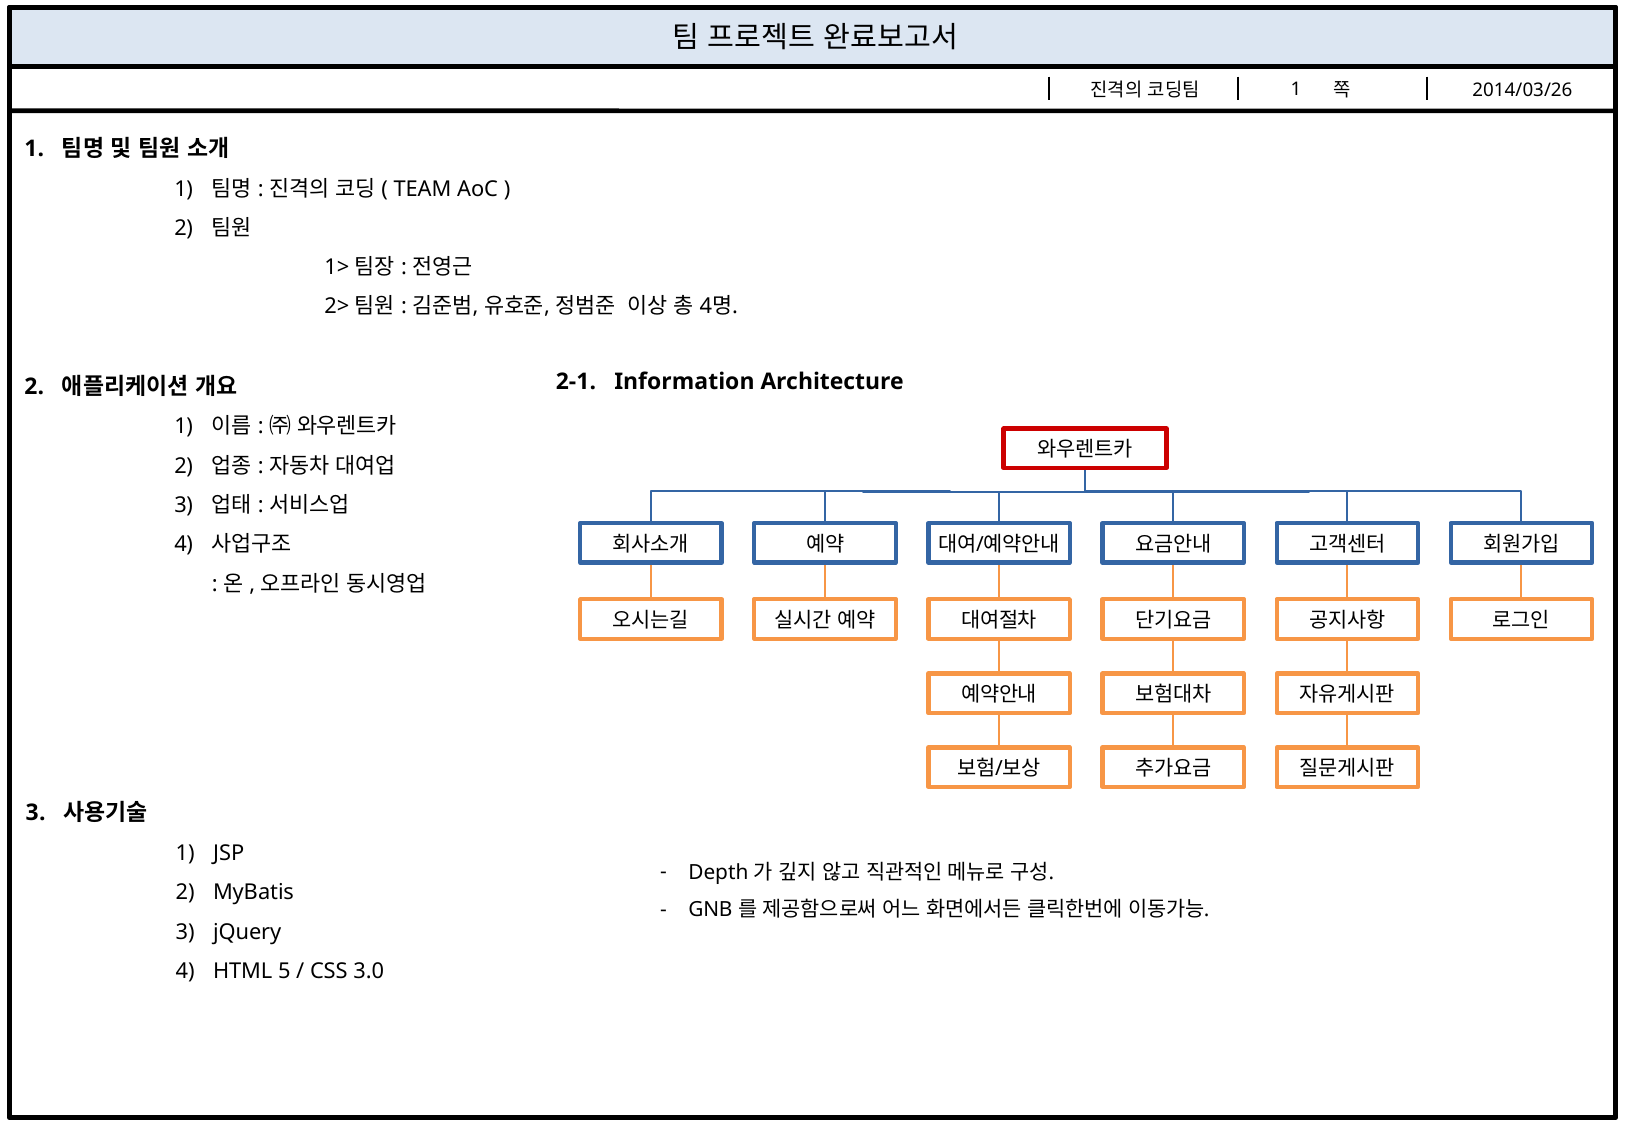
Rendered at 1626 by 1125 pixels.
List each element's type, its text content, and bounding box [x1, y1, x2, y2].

text_box 요금안내 [1103, 523, 1244, 563]
text_box 고객센터 [1277, 523, 1418, 563]
text_box 대여/예약안내 [928, 523, 1070, 563]
text_box 팀명 및 팀원 소개 팀명 : 진격의 코딩 ( TEAM AoC ) 팀원 1> 팀장 : 전영근 2> 팀원 : 김준범, 유호준, 정범준 이상 총 4명. 애플리케이션 개요 이름 : ㈜ 와우렌트카 업종 : 자동차 대여업 업태 : 서비스업 사업구조 : 온 , 오프라인 동시영업 [9, 112, 794, 682]
text_box <숫자> [1275, 68, 1346, 109]
text_box 질문게시판 [1277, 748, 1418, 787]
text_box 보험대차 [1103, 674, 1244, 713]
text_box 실시간 예약 [754, 599, 896, 639]
text_box 오시는길 [580, 599, 722, 639]
text_box 회원가입 [1451, 523, 1592, 563]
text_box 추가요금 [1103, 748, 1244, 787]
text_box 예약안내 [928, 674, 1070, 713]
text_box 와우렌트카 [1004, 429, 1167, 468]
text_box 2014/03/26 [1457, 70, 1585, 108]
text_box 사용기술 JSP MyBatis jQuery HTML 5 / CSS 3.0 [10, 776, 487, 1070]
text_box 예약 [754, 523, 896, 563]
text_box Depth 가 깊지 않고 직관적인 메뉴로 구성. GNB 를 제공함으로써 어느 화면에서든 클릭한번에 이동가능. [645, 838, 1335, 929]
text_box 2-1. Information Architecture [540, 345, 909, 442]
text_box 대여절차 [928, 599, 1070, 639]
text_box 보험/보상 [928, 748, 1070, 787]
text_box 로그인 [1451, 599, 1592, 639]
text_box 회사소개 [580, 523, 722, 563]
text_box 팀 프로젝트 완료보고서 [15, 11, 1616, 62]
text_box 진격의 코딩팀 [1075, 70, 1226, 108]
text_box 단기요금 [1103, 599, 1244, 639]
text_box 자유게시판 [1277, 674, 1418, 713]
text_box 공지사항 [1277, 599, 1418, 639]
